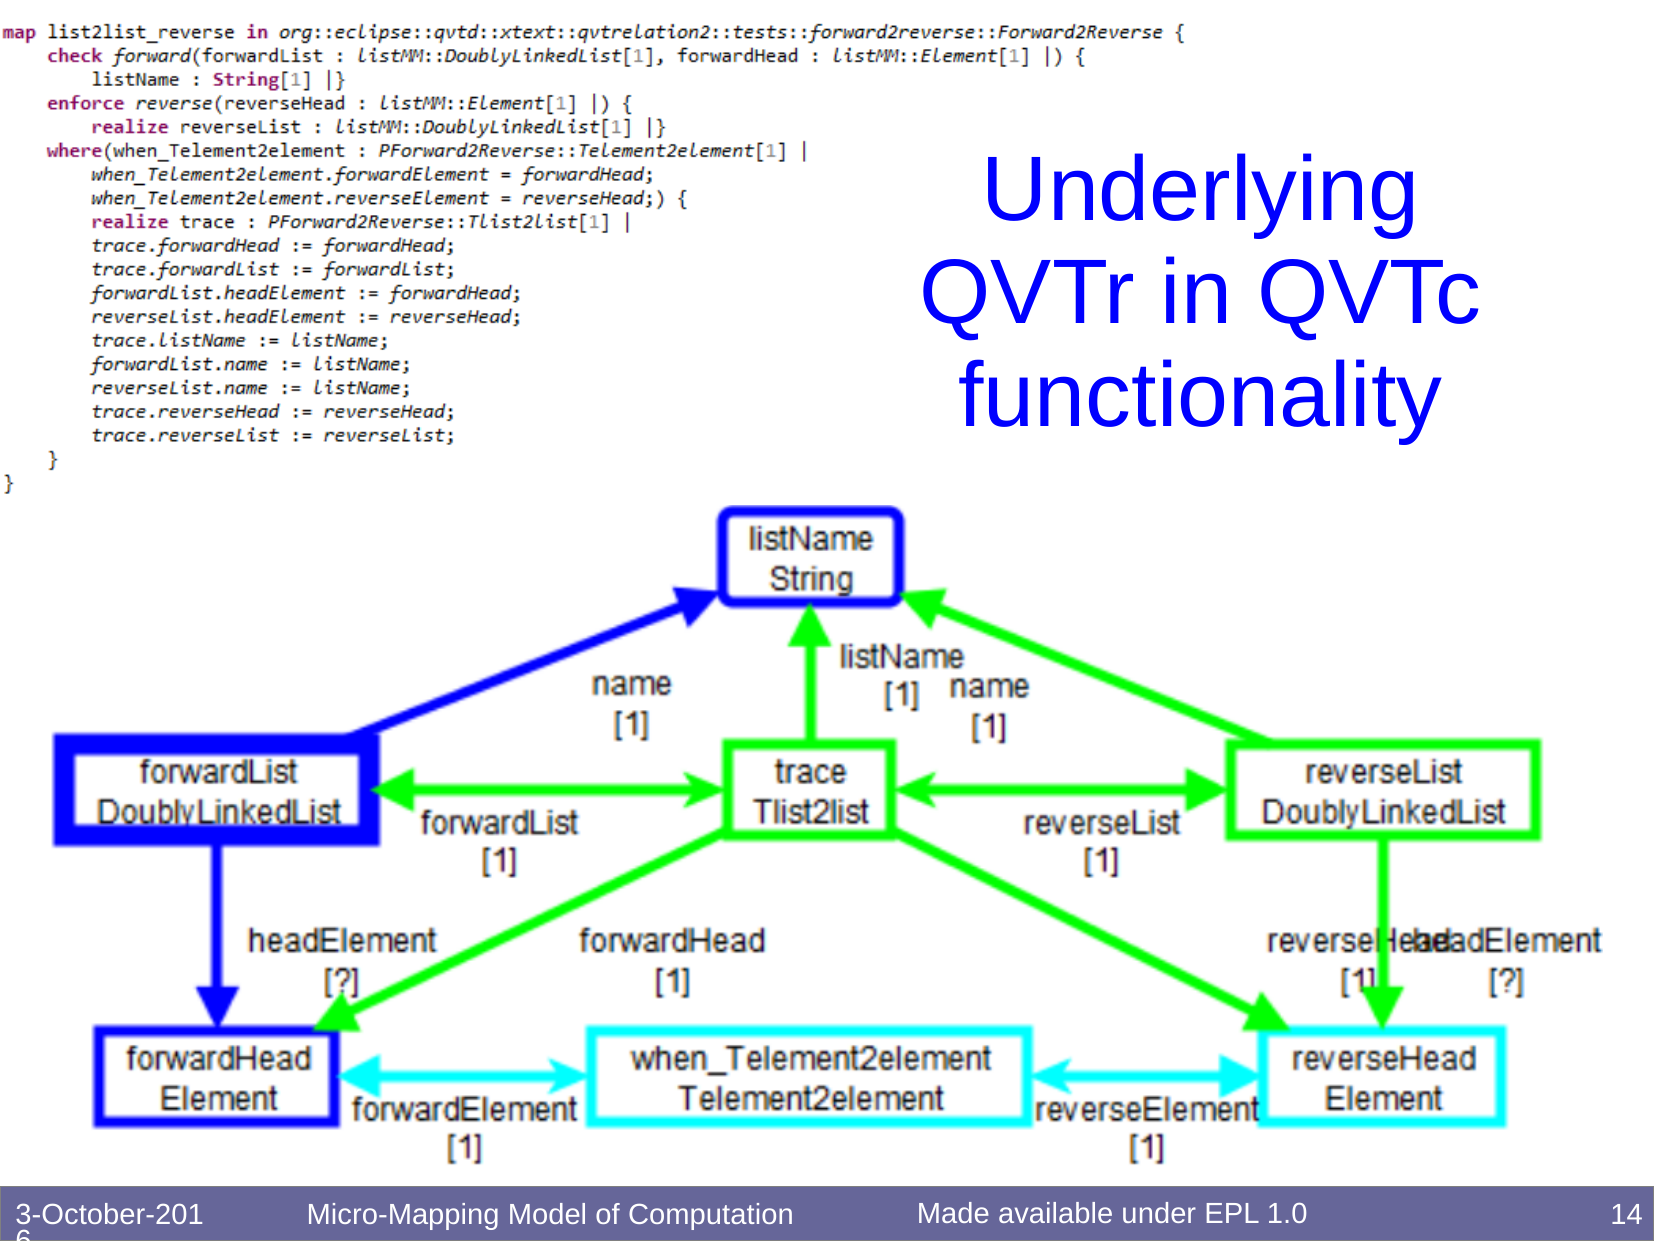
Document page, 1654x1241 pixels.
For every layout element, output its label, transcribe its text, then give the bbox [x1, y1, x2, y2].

title Underlying QVTr in QVTc functionality [789, 95, 1614, 489]
picture [0, 18, 1603, 1166]
